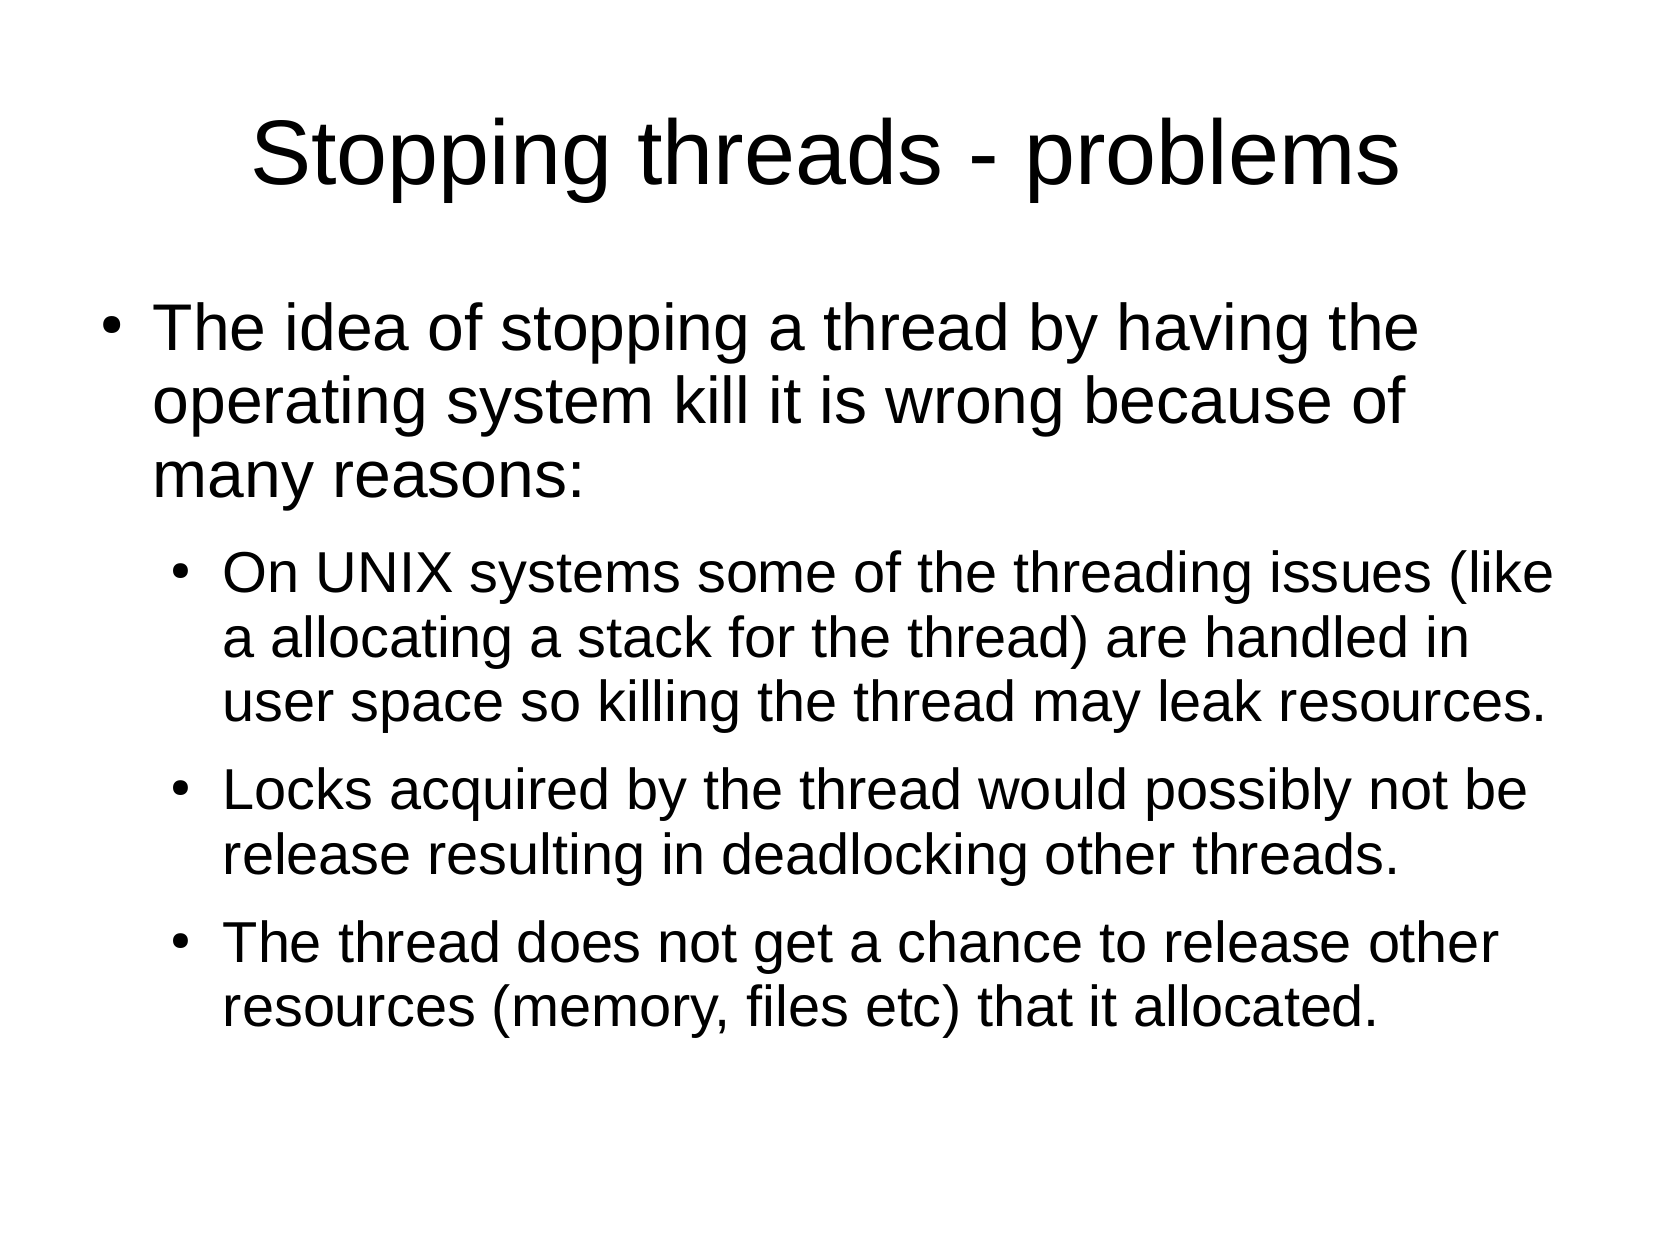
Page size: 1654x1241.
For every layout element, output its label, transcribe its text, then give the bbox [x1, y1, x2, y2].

title Stopping threads - problems [82, 49, 1571, 257]
list The idea of stopping a thread by having the operating system kill it is wrong because of many reasons: On UNIX systems some of the threading issues (like a allocating a stack for the thread) are handled in user space so killing the thread may leak resources. Locks acquired by the thread would possibly not be release resulting in deadlocking other threads. The thread does not get a chance to release other resources (memory, files etc) that it allocated. [82, 290, 1571, 1109]
